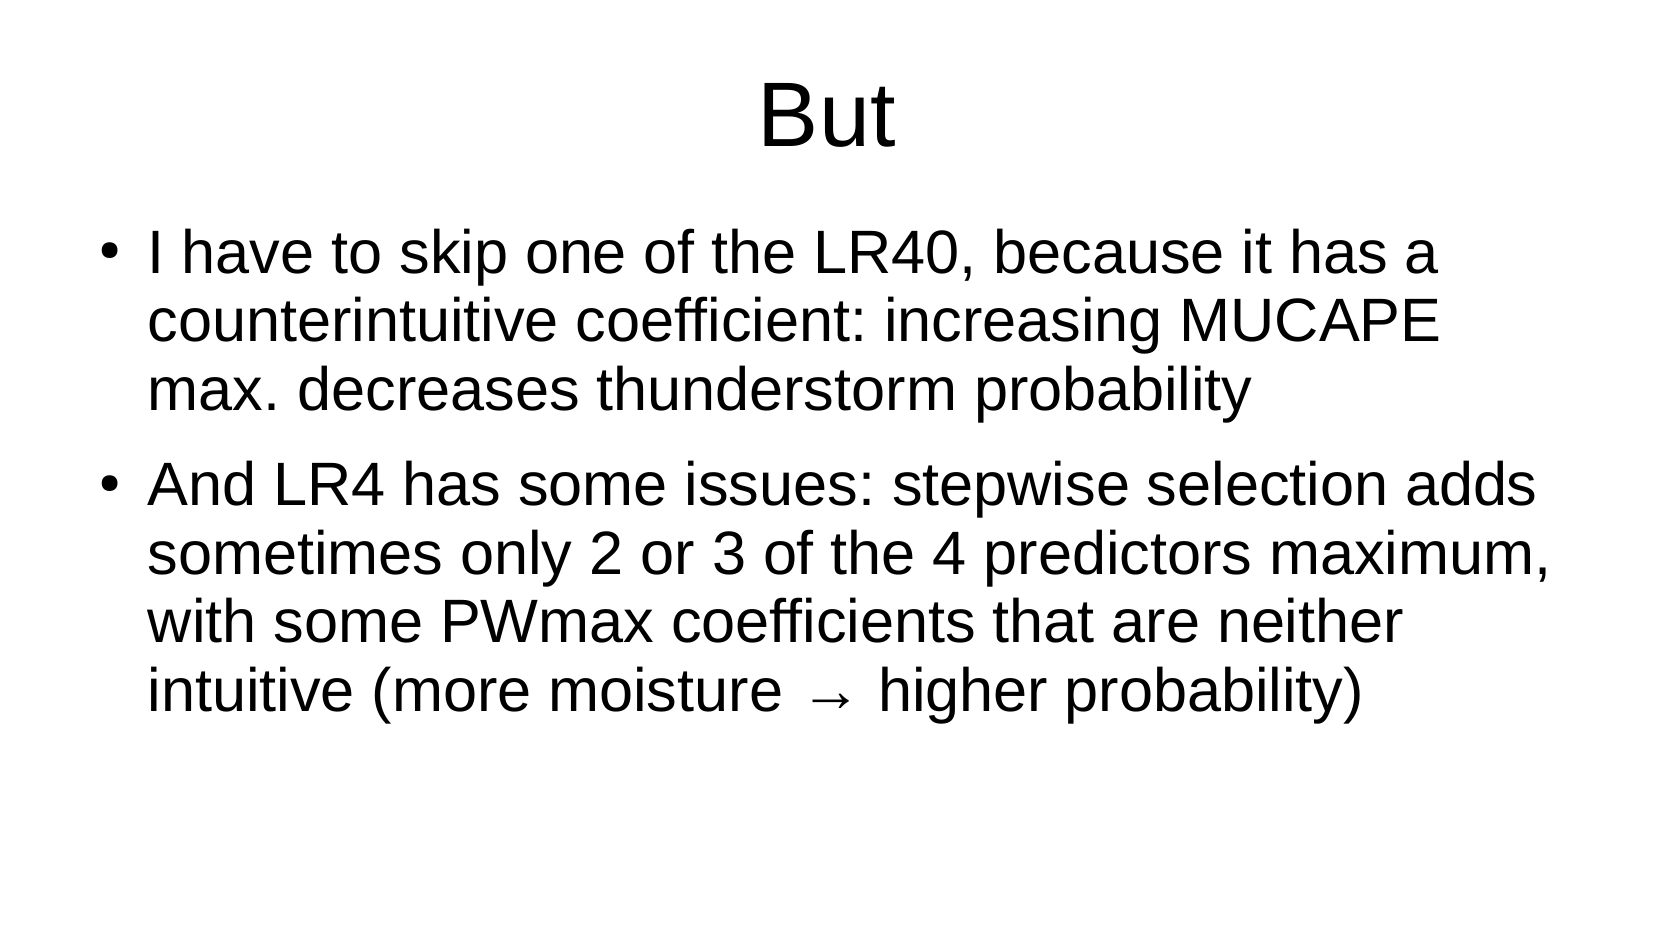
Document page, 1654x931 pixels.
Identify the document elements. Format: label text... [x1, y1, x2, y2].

title But [82, 37, 1571, 193]
list I have to skip one of the LR40, because it has a counterintuitive coefficient: increasing MUCAPE max. decreases thunderstorm probability And LR4 has some issues: stepwise selection adds sometimes only 2 or 3 of the 4 predictors maximum, with some PWmax coefficients that are neither intuitive (more moisture → higher probability) [82, 217, 1571, 758]
